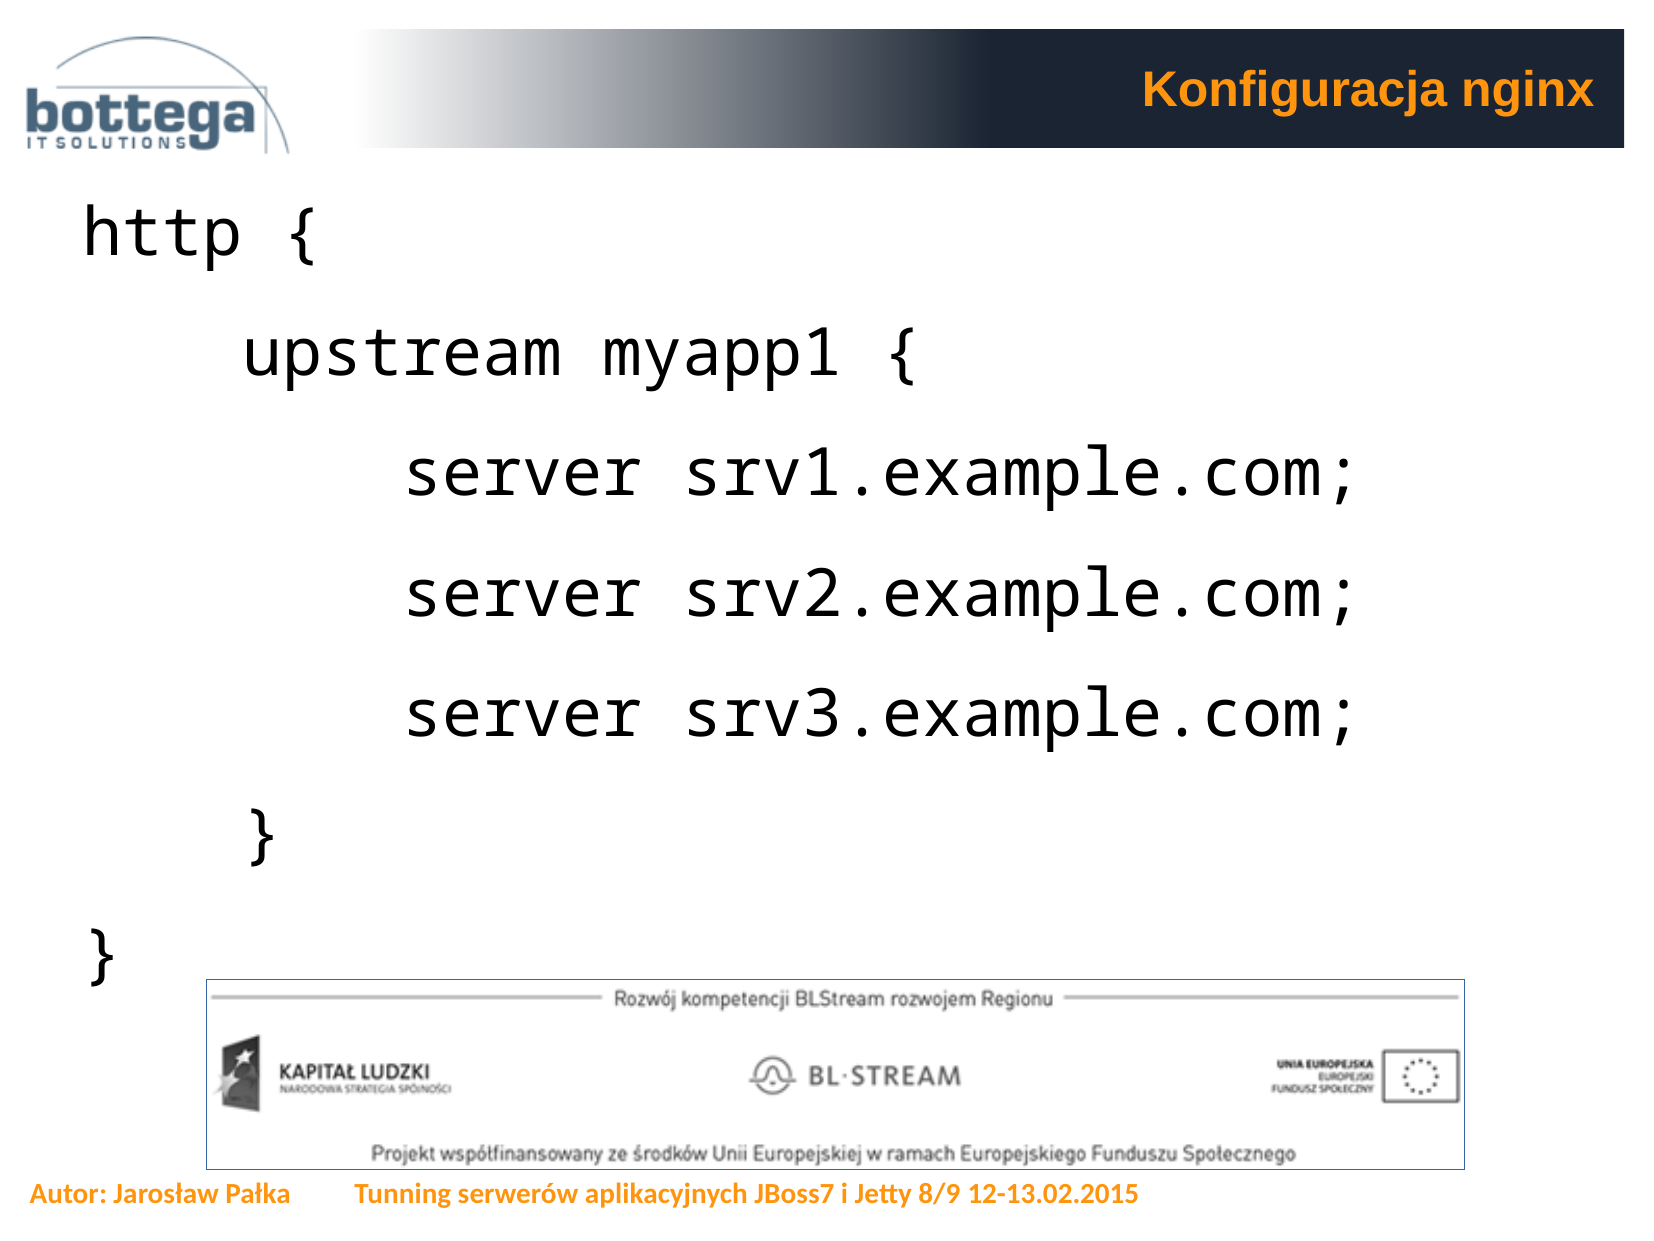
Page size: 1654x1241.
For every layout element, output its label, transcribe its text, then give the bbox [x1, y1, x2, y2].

title Konfiguracja nginx [354, 29, 1625, 148]
picture [17, 29, 296, 160]
list http { upstream myapp1 { server srv1.example.com; server srv2.example.com; server srv3.example.com; } } [82, 183, 1571, 957]
picture [207, 980, 1464, 1169]
